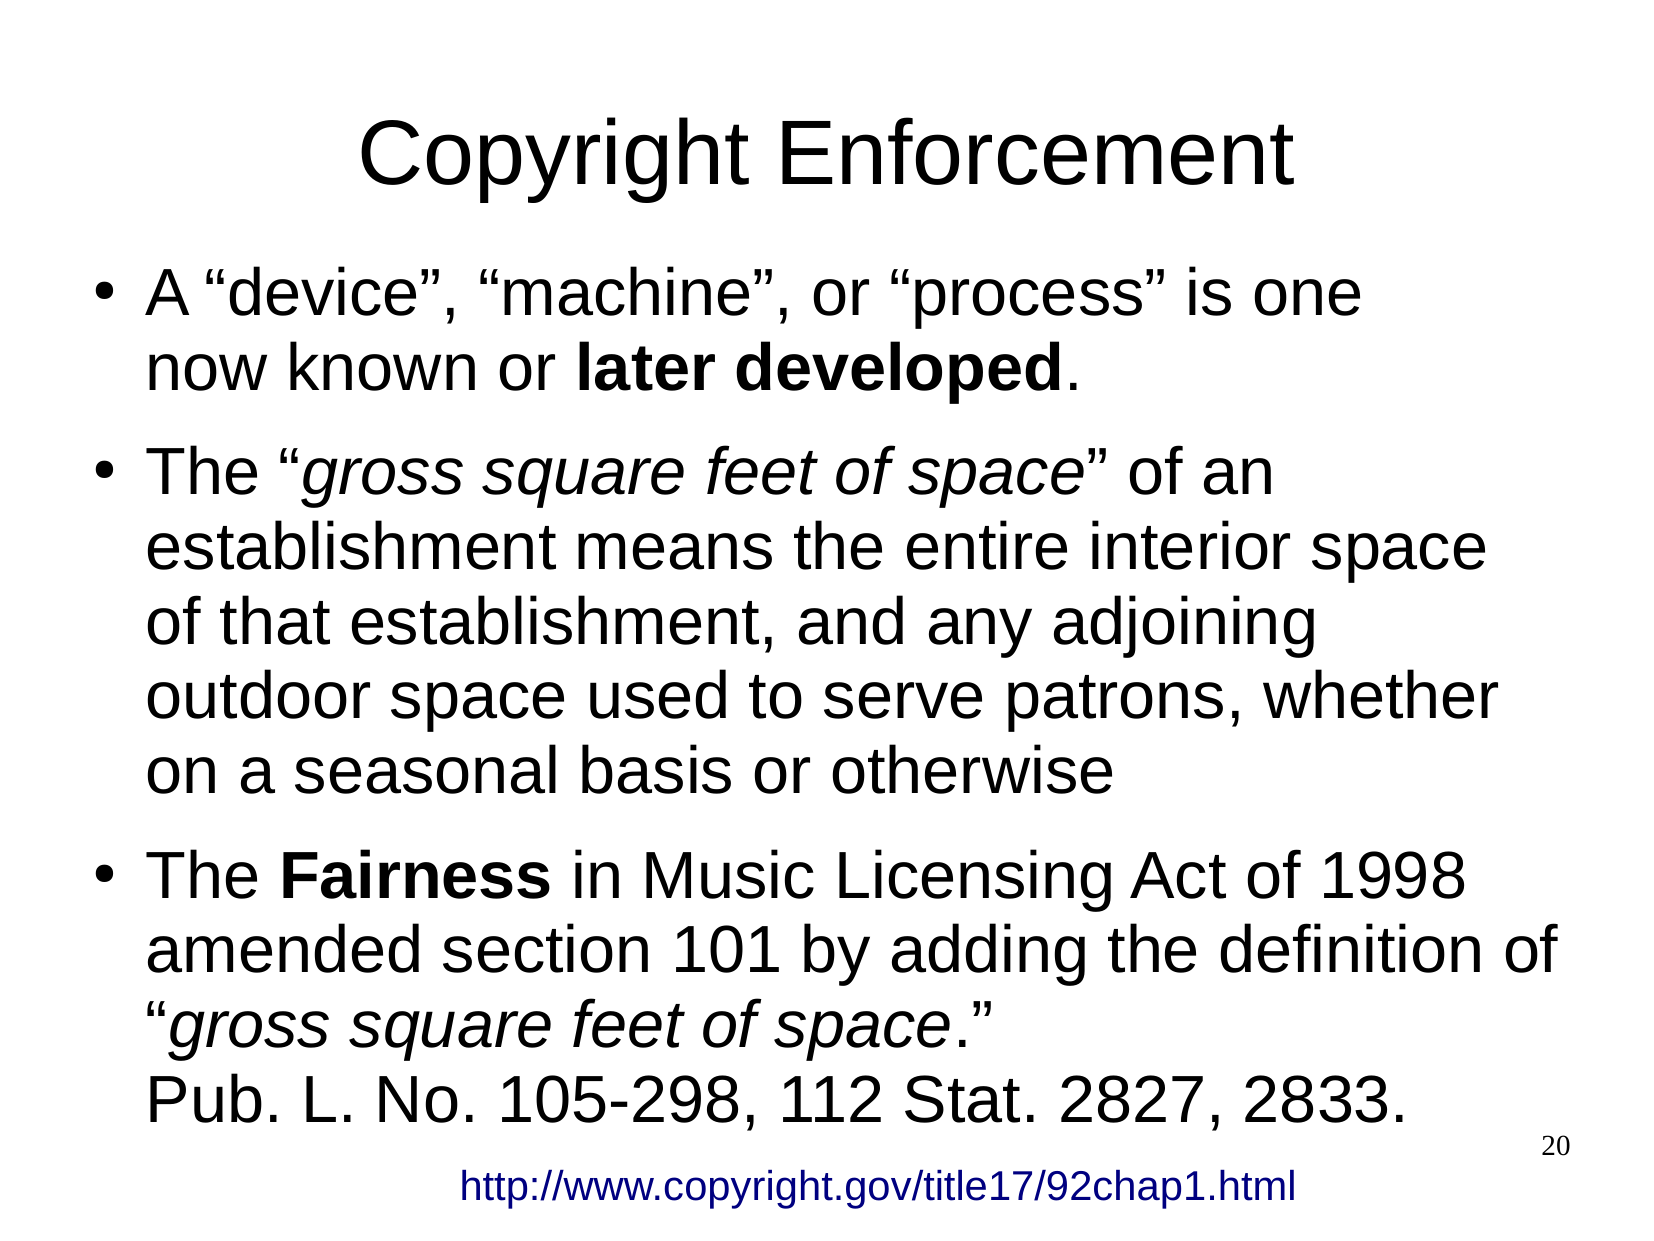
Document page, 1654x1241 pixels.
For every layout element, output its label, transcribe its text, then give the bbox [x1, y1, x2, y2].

list A “device”, “machine”, or “process” is one now known or later developed. The “gross square feet of space” of an establishment means the entire interior space of that establishment, and any adjoining outdoor space used to serve patrons, whether on a seasonal basis or otherwise The Fairness in Music Licensing Act of 1998 amended section 101 by adding the definition of “gross square feet of space.” Pub. L. No. 105-298, 112 Stat. 2827, 2833. [75, 255, 1564, 1137]
text_box http://www.copyright.gov/title17/92chap1.html [444, 1155, 1351, 1218]
title Copyright Enforcement [82, 49, 1571, 257]
